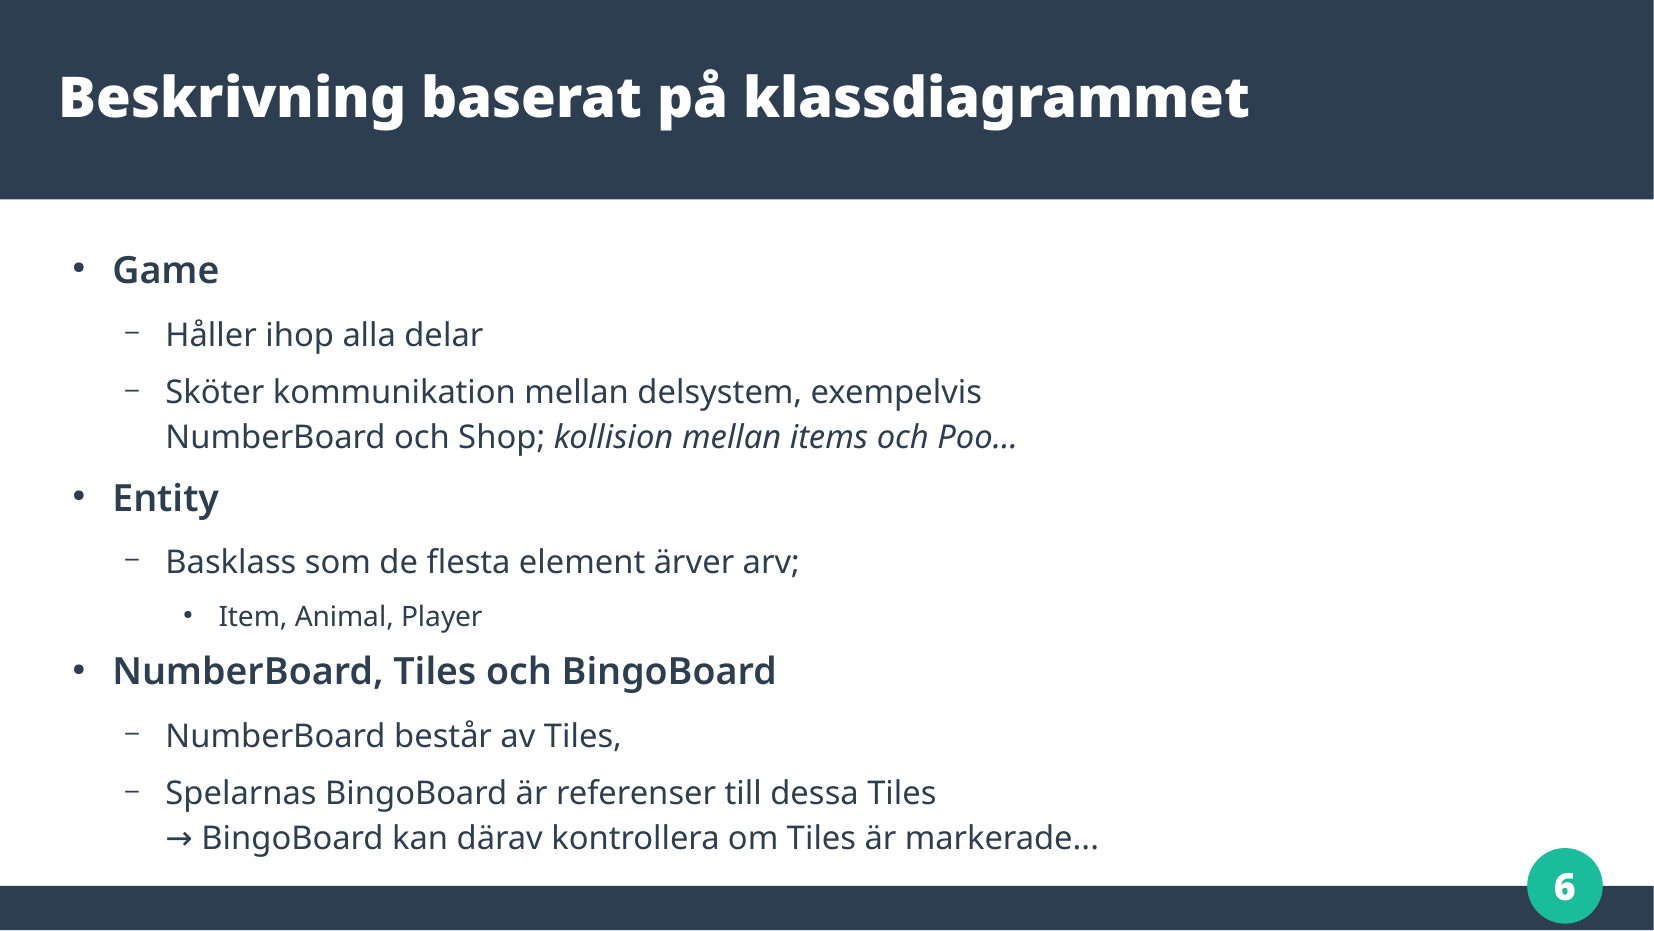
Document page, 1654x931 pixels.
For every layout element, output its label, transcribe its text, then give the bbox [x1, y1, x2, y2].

title Beskrivning baserat på klassdiagrammet [59, 37, 1595, 156]
list Game Håller ihop alla delar Sköter kommunikation mellan delsystem, exempelvis NumberBoard och Shop; kollision mellan items och Poo… Entity Basklass som de flesta element ärver arv; Item, Animal, Player NumberBoard, Tiles och BingoBoard NumberBoard består av Tiles, Spelarnas BingoBoard är referenser till dessa Tiles → BingoBoard kan därav kontrollera om Tiles är markerade... [59, 243, 1595, 864]
